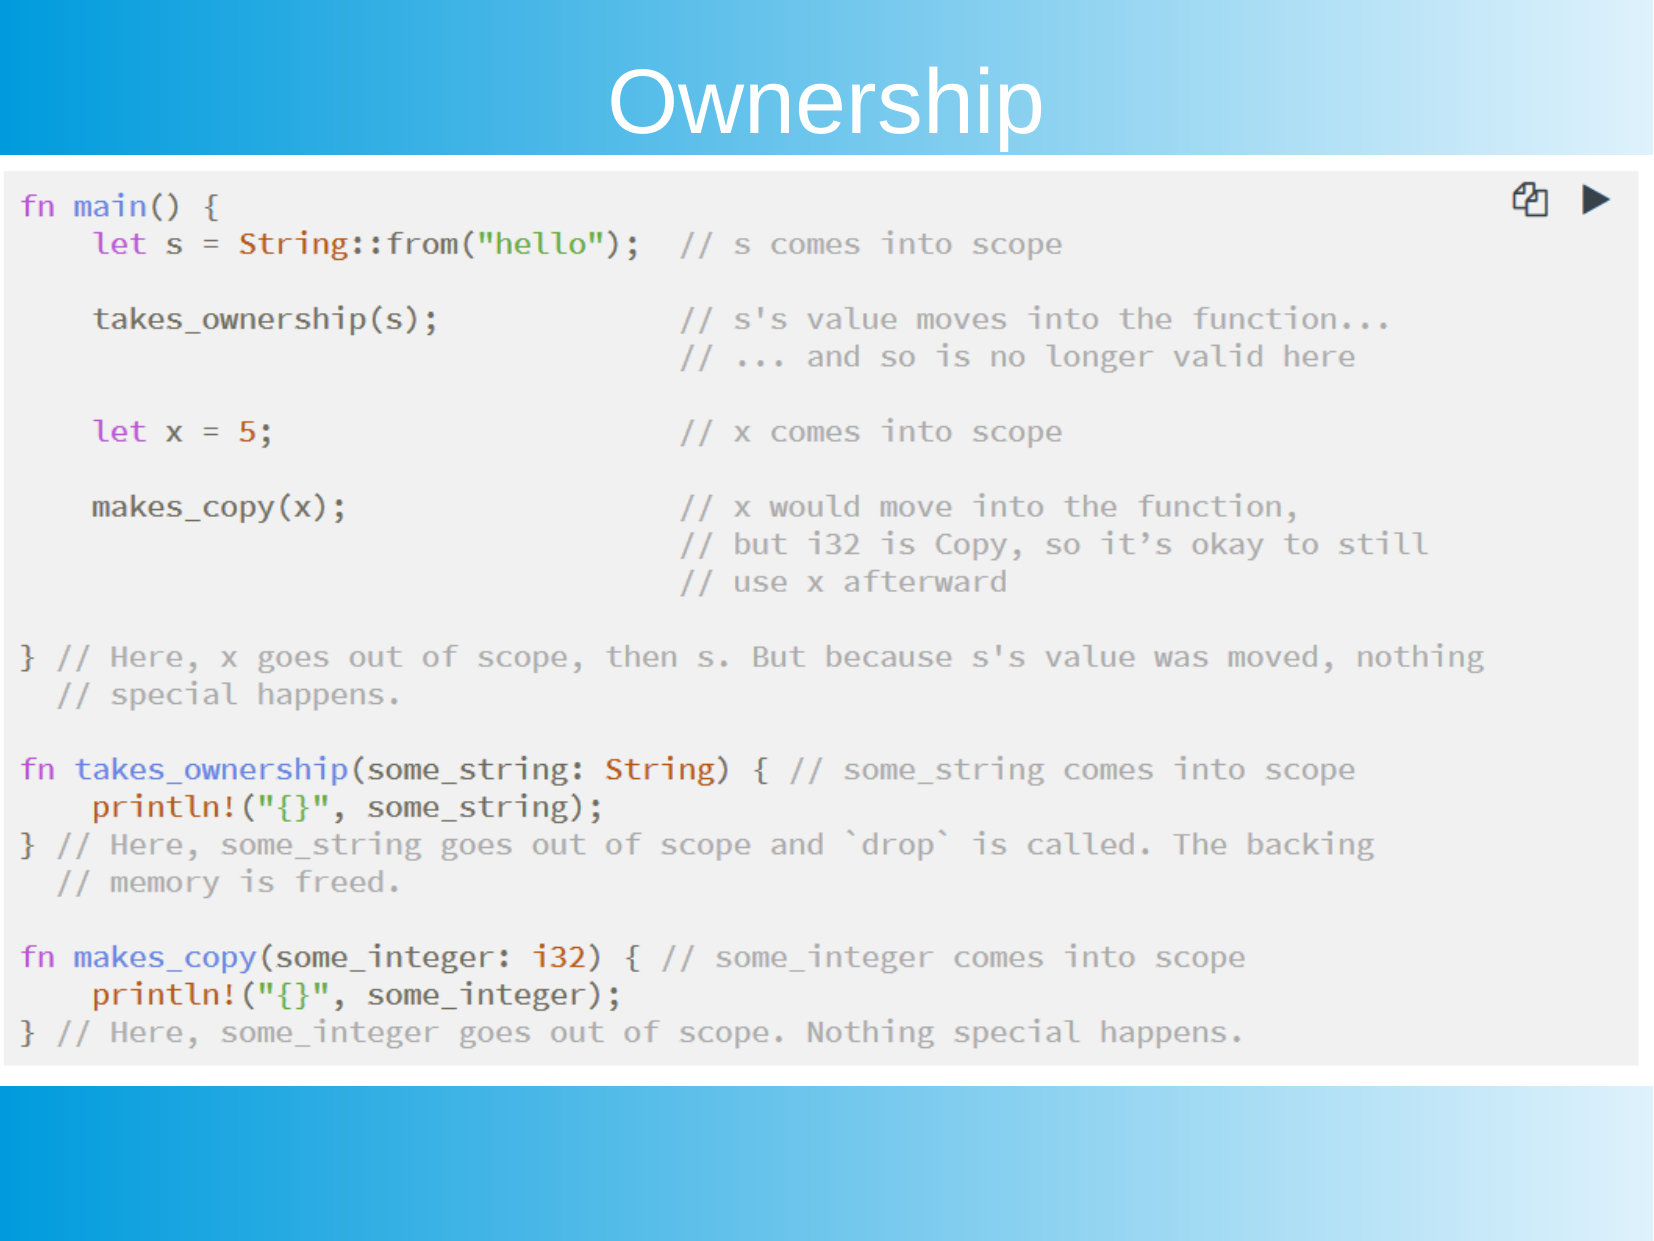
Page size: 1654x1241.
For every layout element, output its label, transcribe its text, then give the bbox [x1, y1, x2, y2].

title Ownership [82, 49, 1571, 155]
picture [1, 165, 1642, 1069]
